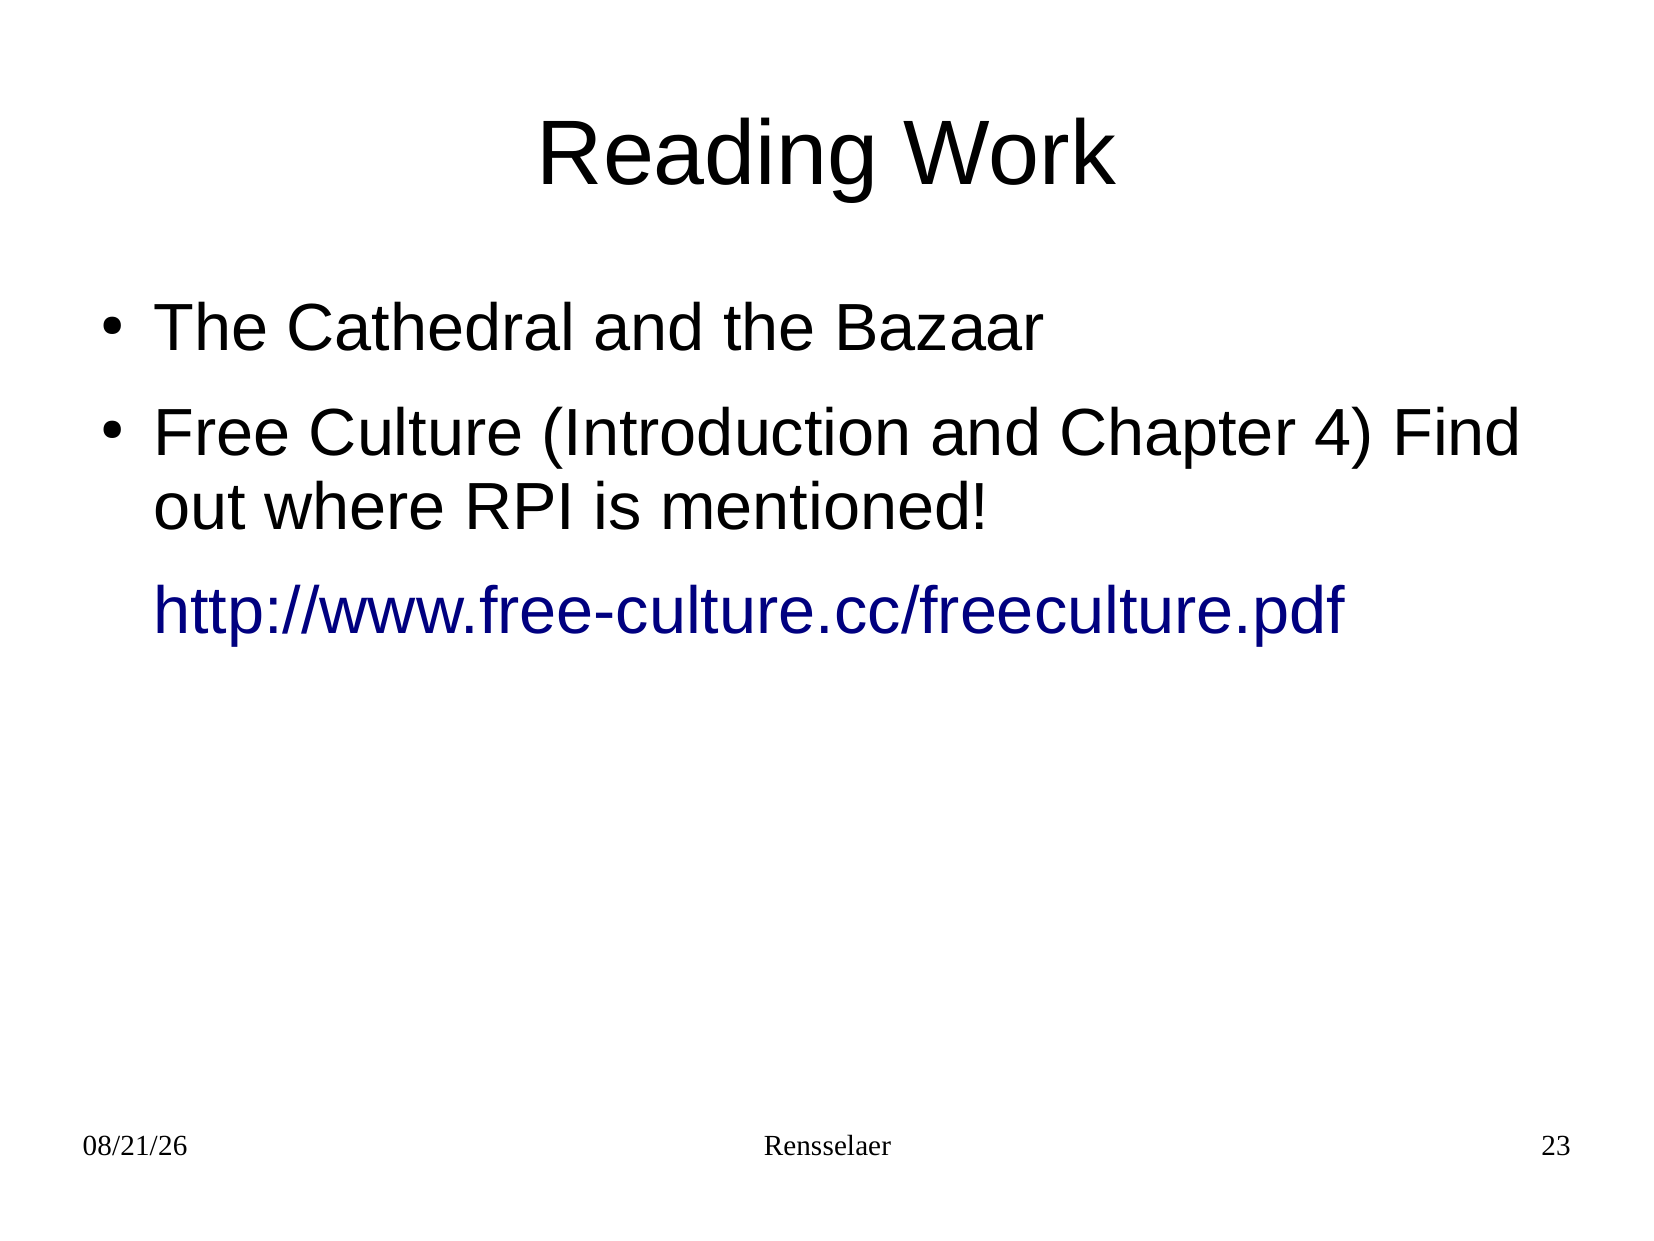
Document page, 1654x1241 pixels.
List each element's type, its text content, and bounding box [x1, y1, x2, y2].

title Reading Work [82, 49, 1571, 257]
list The Cathedral and the Bazaar Free Culture (Introduction and Chapter 4) Find out where RPI is mentioned! http://www.free-culture.cc/freeculture.pdf [82, 290, 1571, 1010]
